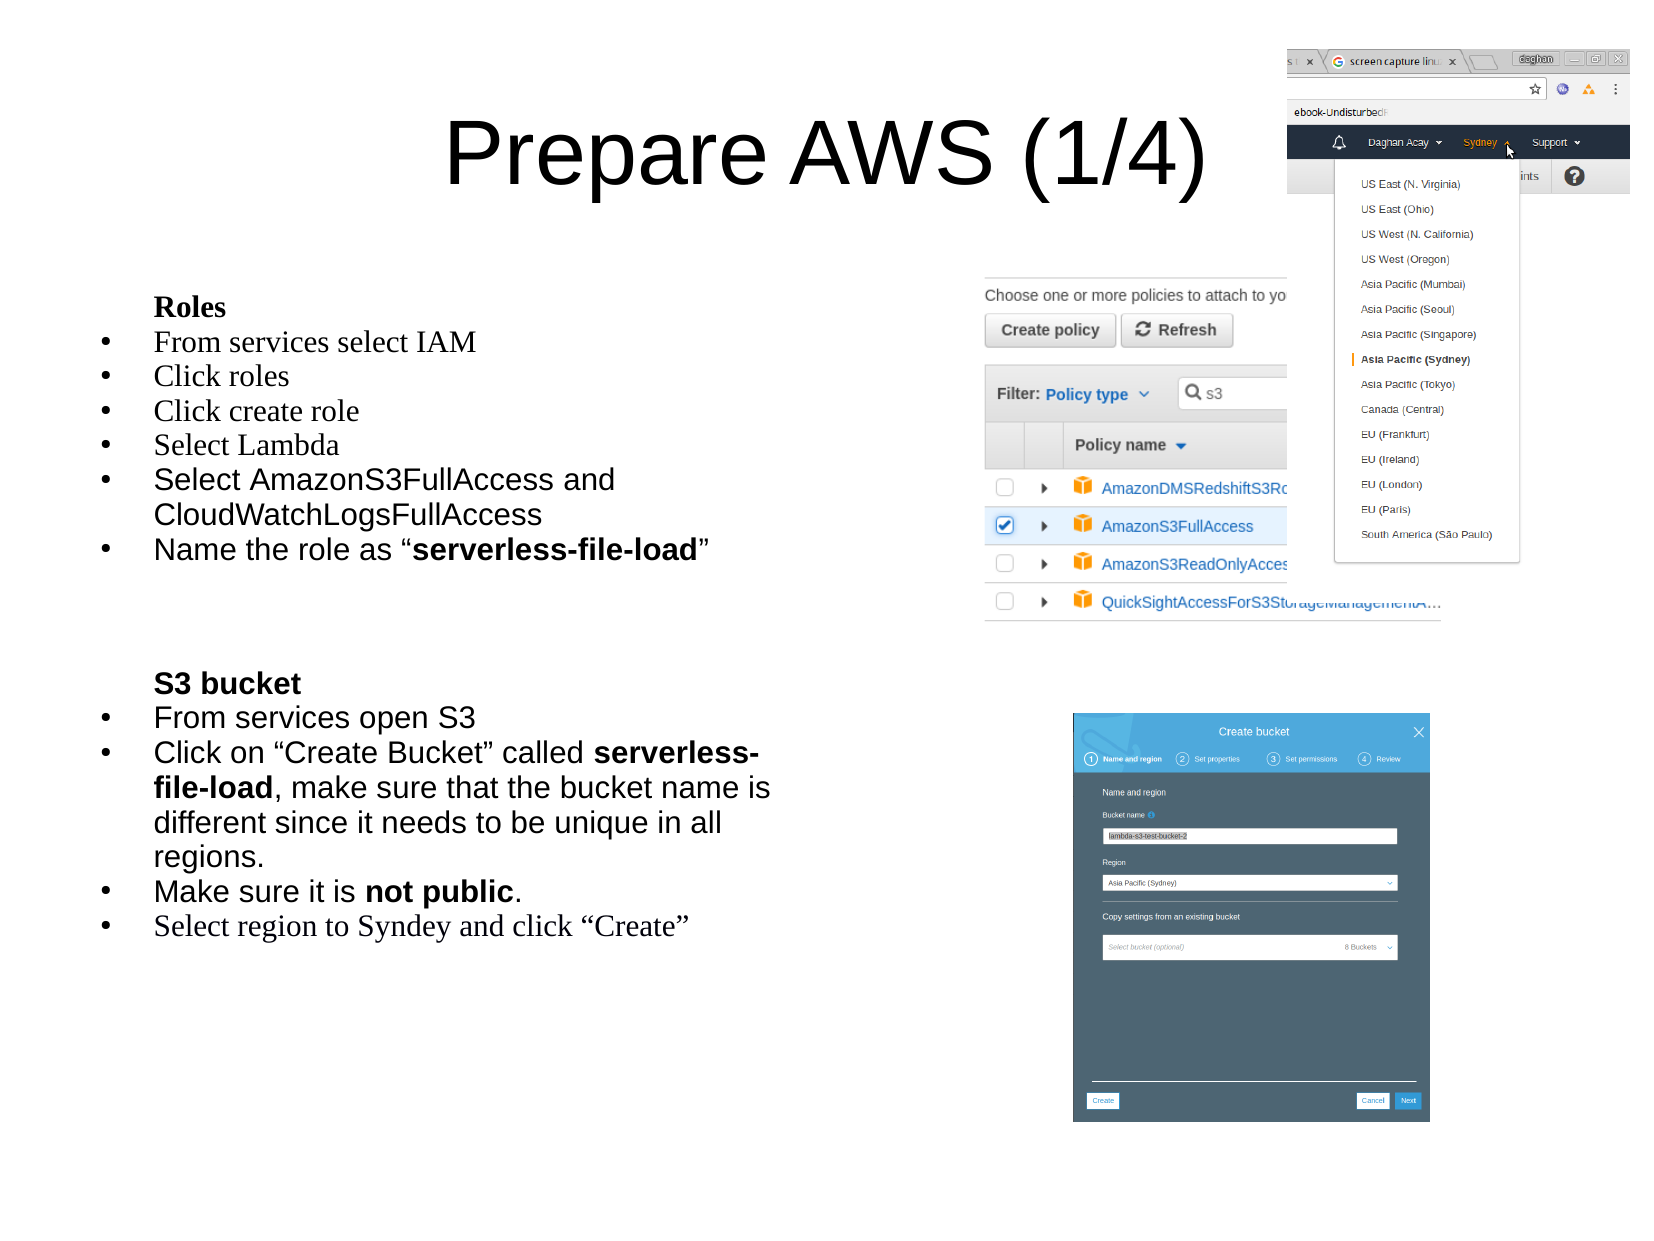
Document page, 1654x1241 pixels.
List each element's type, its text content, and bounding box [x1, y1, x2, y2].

title Prepare AWS (1/4) [82, 49, 1287, 257]
picture [1073, 713, 1430, 1123]
list S3 bucket From services open S3 Click on “Create Bucket” called serverless-file-load, make sure that the bucket name is different since it needs to be unique in all regions. Make sure it is not public. Select region to Syndey and click “Create” [82, 665, 809, 1009]
picture [958, 49, 1630, 638]
list Roles From services select IAM Click roles Click create role Select Lambda Select AmazonS3FullAccess and CloudWatchLogsFullAccess Name the role as “serverless-file-load” [82, 290, 809, 634]
